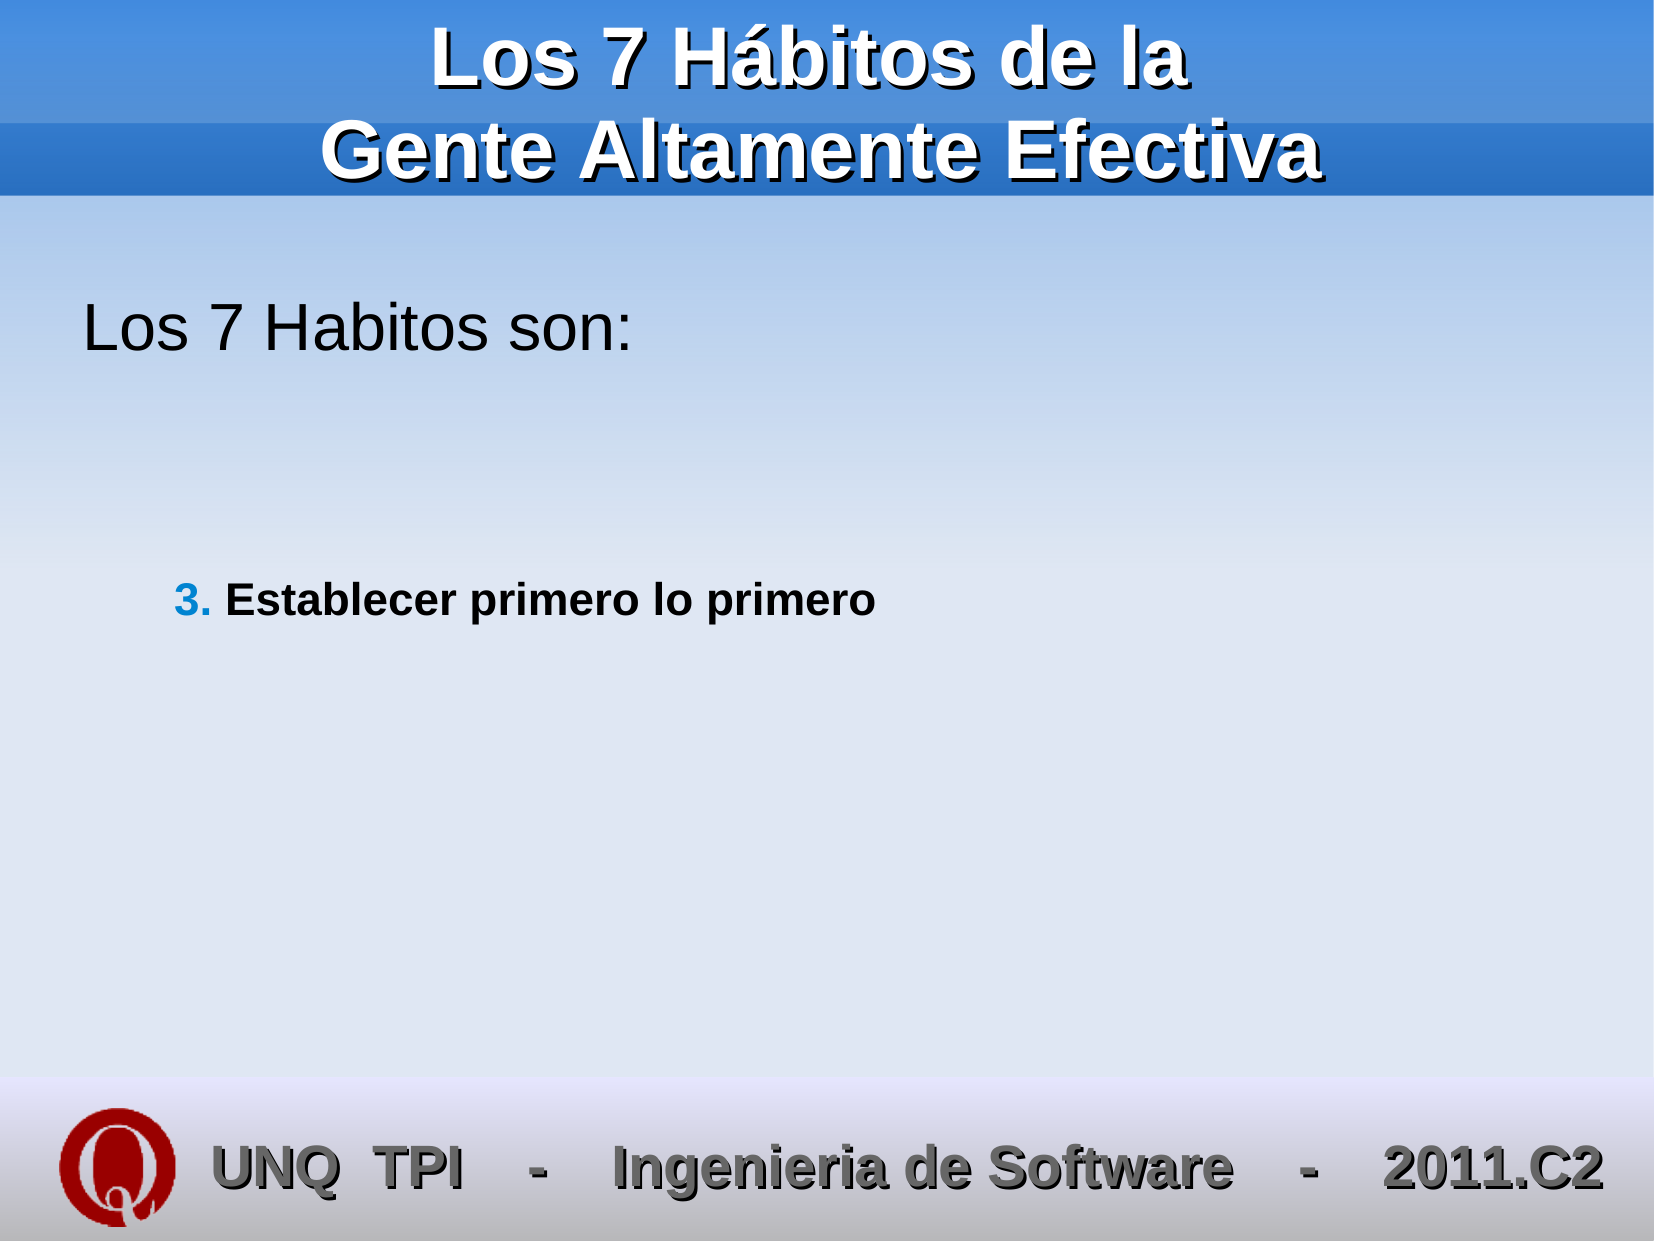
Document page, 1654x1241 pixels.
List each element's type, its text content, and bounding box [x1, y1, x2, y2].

list Los 7 Habitos son: [82, 290, 1571, 1077]
text_box 3. Establecer primero lo primero [59, 489, 1106, 768]
picture [0, 0, 1654, 1077]
title UNQ TPI - Ingenieria de Software - 2011.C2 [0, 1077, 1654, 1241]
title Los 7 Hábitos de la Gente Altamente Efectiva [76, 0, 1566, 208]
picture [59, 1108, 178, 1227]
